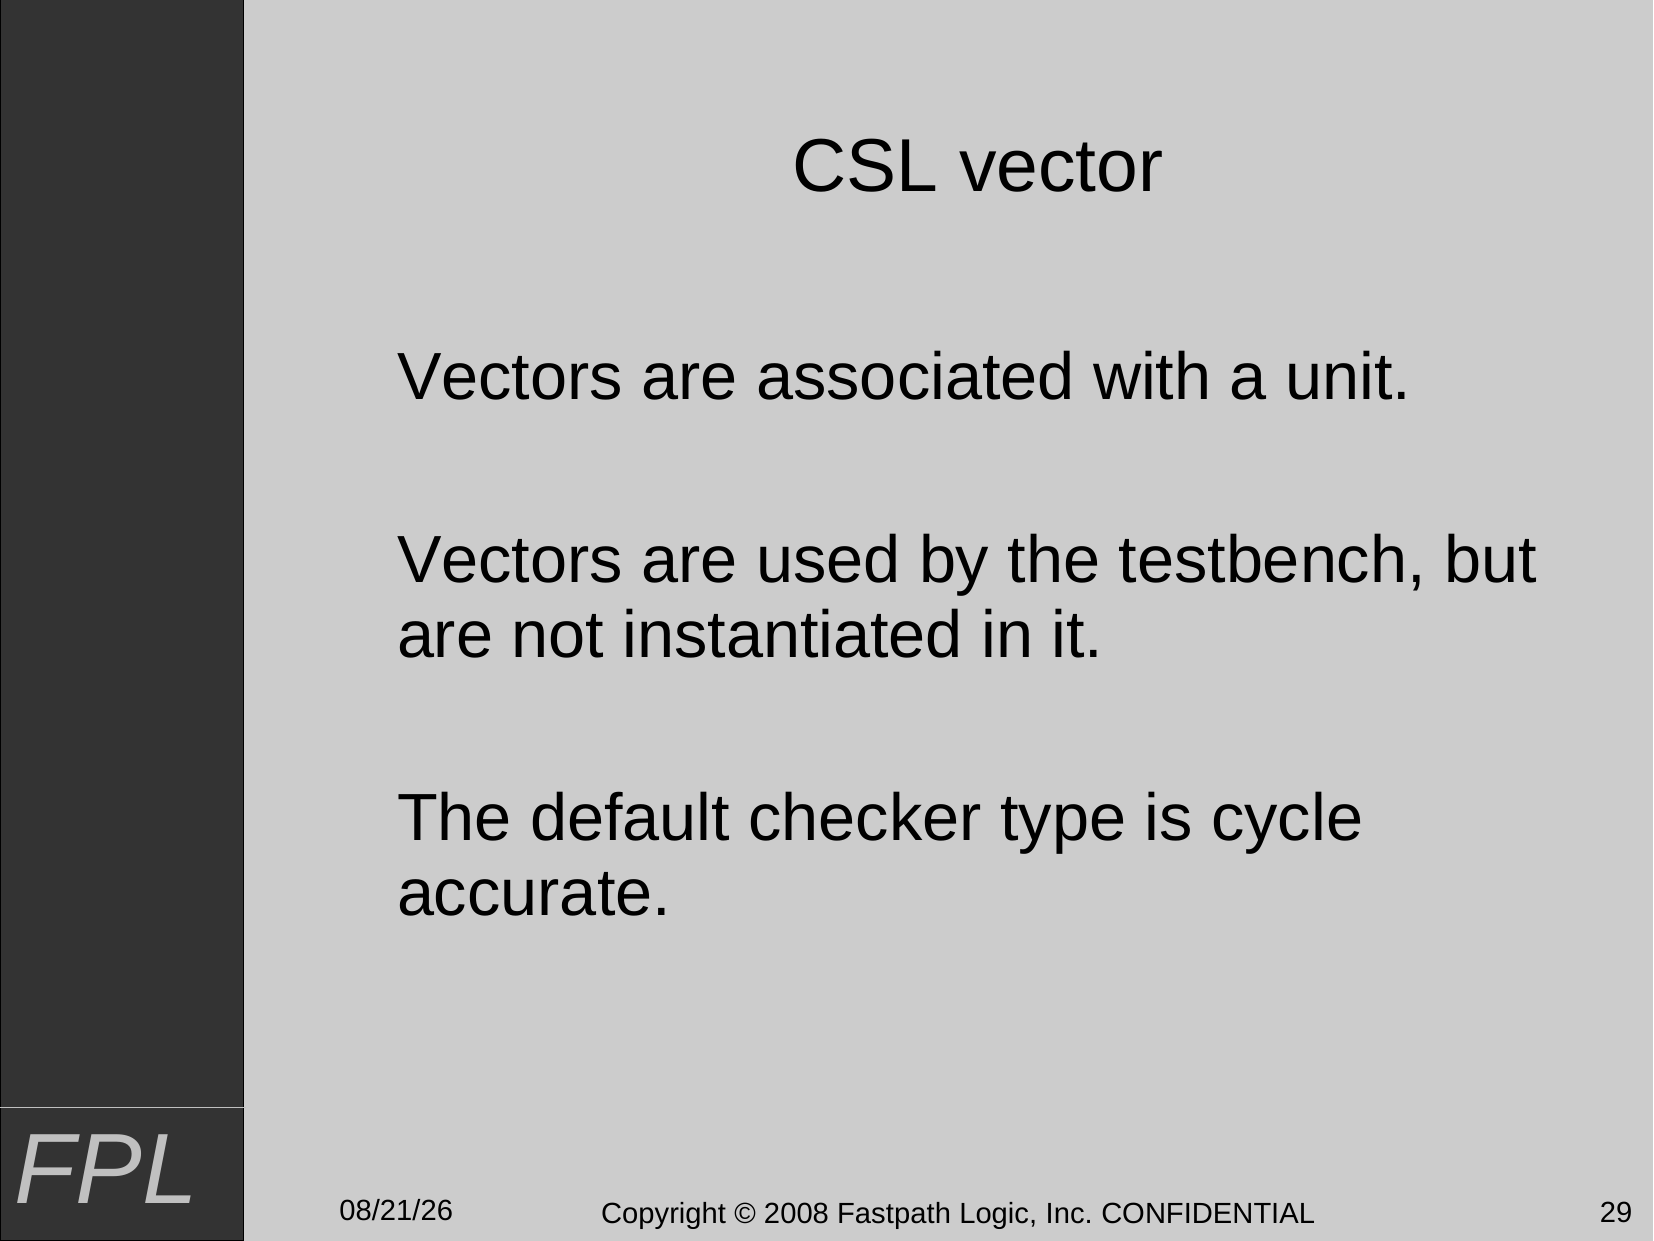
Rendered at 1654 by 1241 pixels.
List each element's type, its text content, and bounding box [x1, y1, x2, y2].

title CSL vector [426, 57, 1529, 229]
subtitle Vectors are associated with a unit. Vectors are used by the testbench, but are not instantiated in it. The default checker type is cycle accurate. [322, 229, 1634, 1223]
